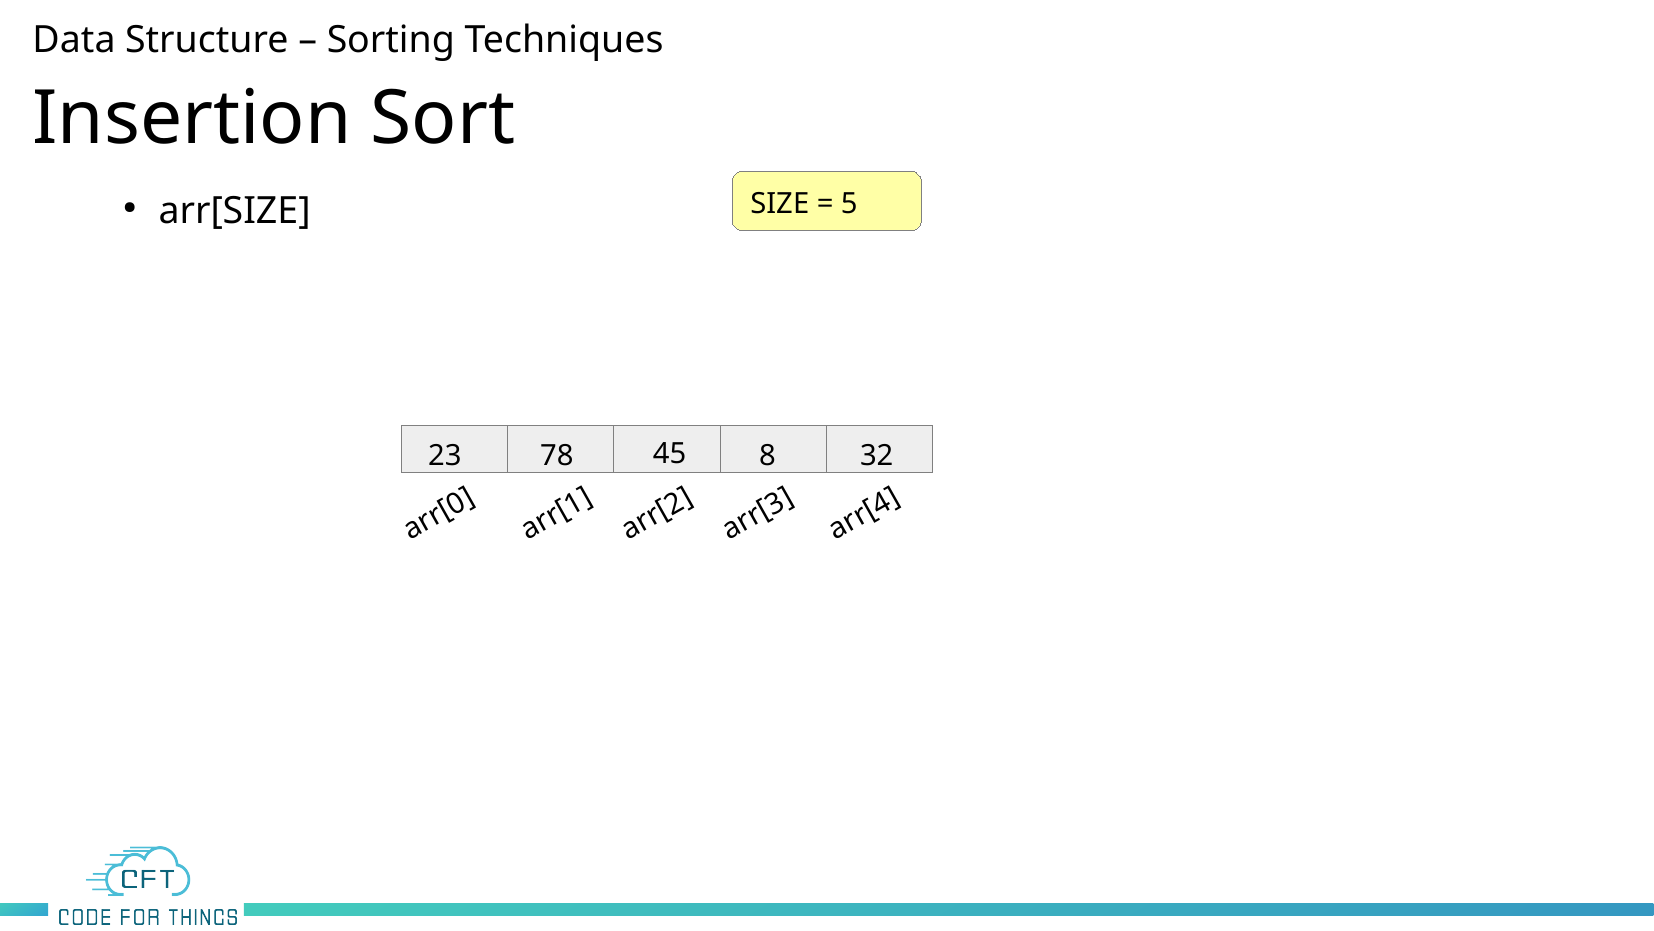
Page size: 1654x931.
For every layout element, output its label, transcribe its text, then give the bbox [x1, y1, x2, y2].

text_box SIZE = 5 [735, 175, 916, 225]
title Data Structure – Sorting Techniques Insertion Sort [32, 12, 1184, 166]
text_box [401, 425, 638, 473]
text_box arr[3] [696, 450, 839, 566]
text_box arr[SIZE] [108, 176, 353, 243]
picture [59, 846, 237, 925]
text_box arr[1] [495, 450, 632, 587]
text_box arr[2] [596, 475, 733, 566]
text_box 8 [744, 427, 793, 477]
text_box 32 [845, 427, 912, 477]
text_box [732, 171, 922, 231]
text_box arr[0] [377, 450, 519, 566]
text_box 45 [638, 425, 724, 475]
text_box 23 [413, 427, 481, 477]
text_box [724, 425, 933, 473]
text_box arr[4] [806, 450, 957, 587]
text_box 78 [525, 427, 593, 477]
